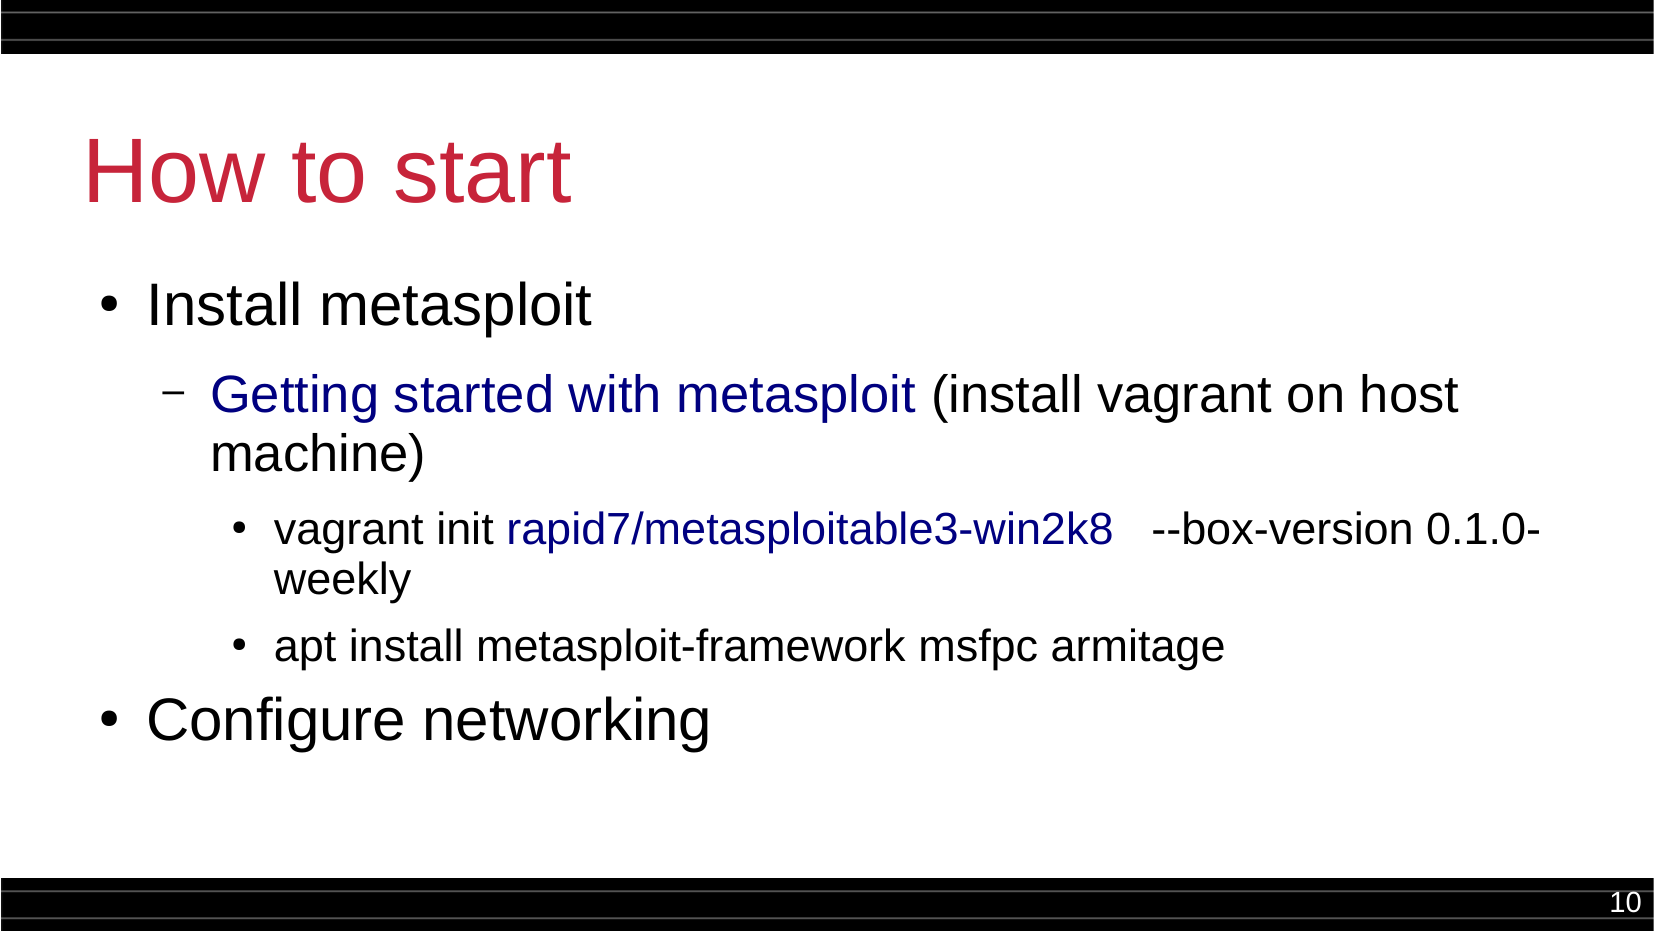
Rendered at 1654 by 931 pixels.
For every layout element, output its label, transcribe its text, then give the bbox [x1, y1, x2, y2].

title How to start [82, 92, 1571, 249]
picture [1, 0, 1654, 54]
list Install metasploit Getting started with metasploit (install vagrant on host machine) vagrant init rapid7/metasploitable3-win2k8 --box-version 0.1.0-weekly apt install metasploit-framework msfpc armitage Configure networking [82, 271, 1571, 758]
picture [1, 878, 1654, 931]
